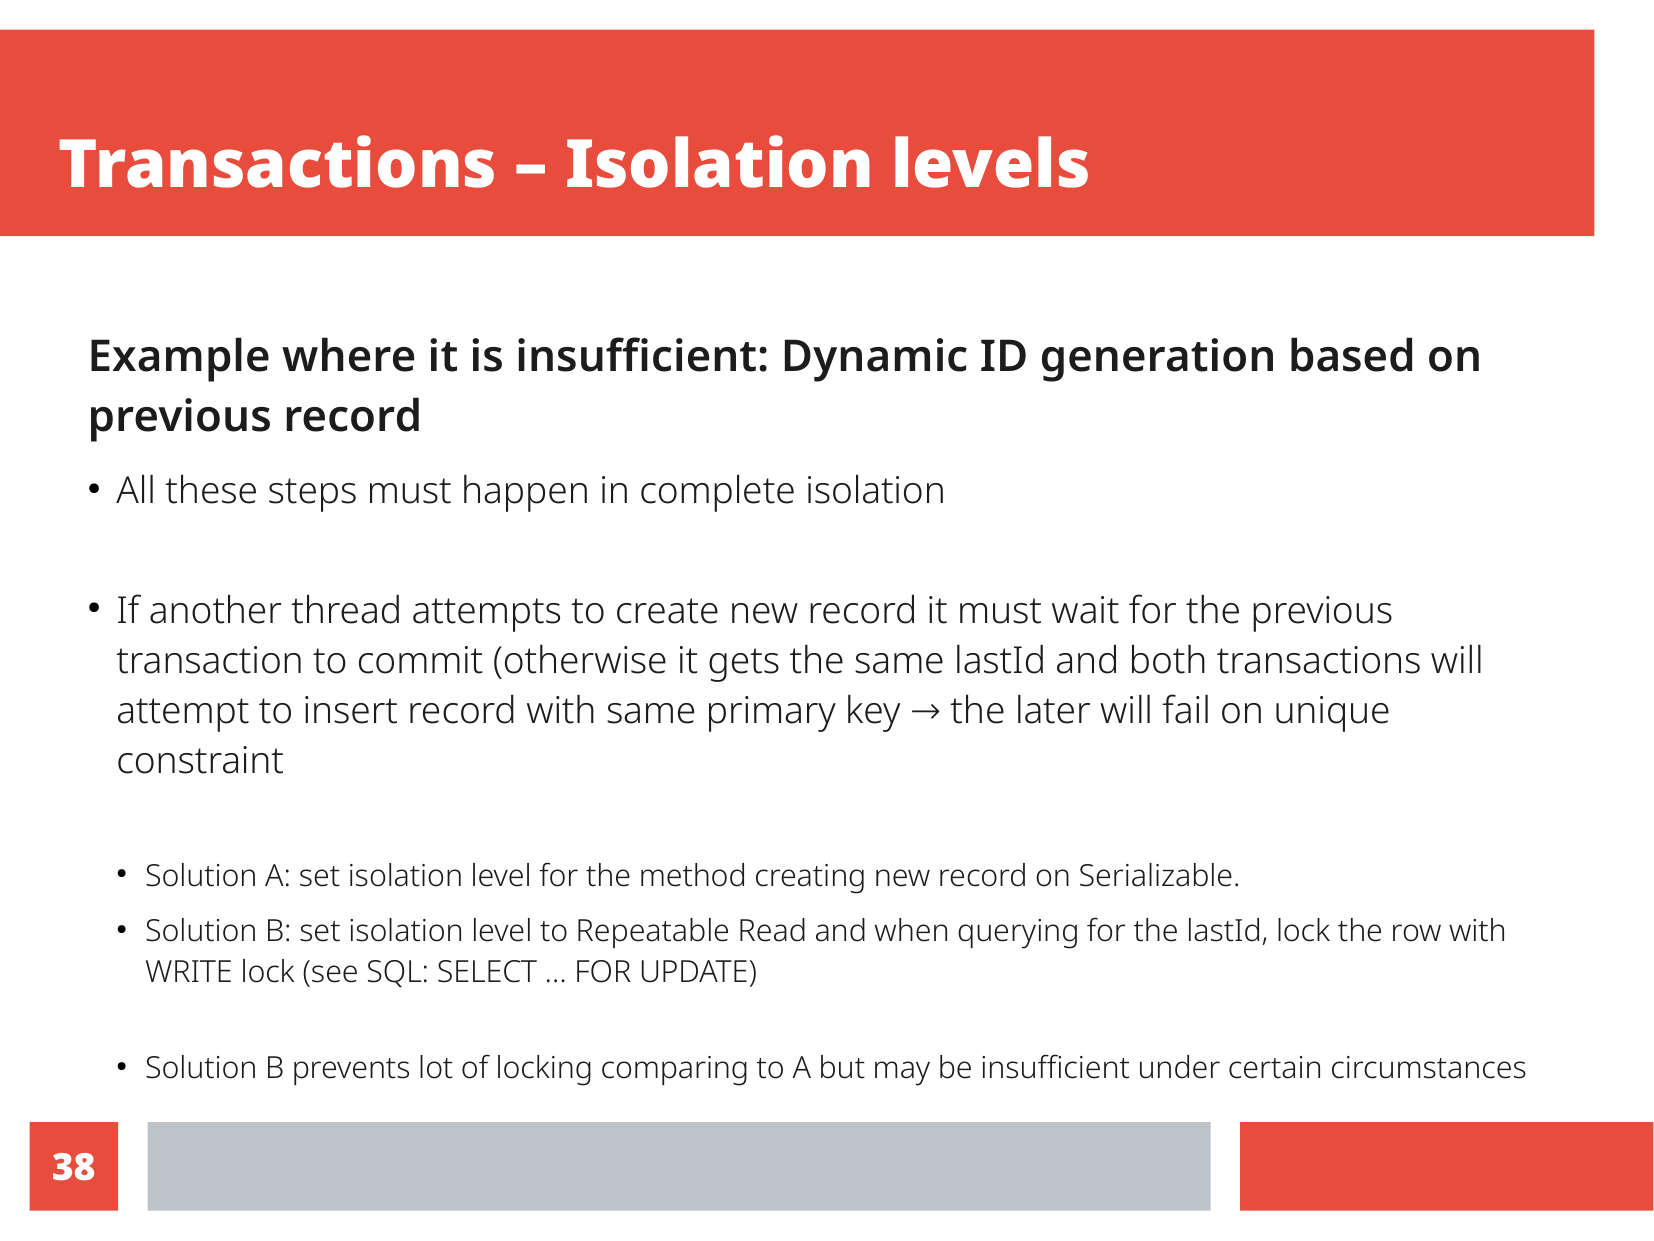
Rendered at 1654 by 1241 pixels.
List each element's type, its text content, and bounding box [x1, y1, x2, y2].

title Transactions – Isolation levels [59, 59, 1595, 207]
list Example where it is insufficient: Dynamic ID generation based on previous record All these steps must happen in complete isolation If another thread attempts to create new record it must wait for the previous transaction to commit (otherwise it gets the same lastId and both transactions will attempt to insert record with same primary key → the later will fail on unique constraint Solution A: set isolation level for the method creating new record on Serializable. Solution B: set isolation level to Repeatable Read and when querying for the lastId, lock the row with WRITE lock (see SQL: SELECT … FOR UPDATE) Solution B prevents lot of locking comparing to A but may be insufficient under certain circumstances [59, 324, 1565, 1093]
